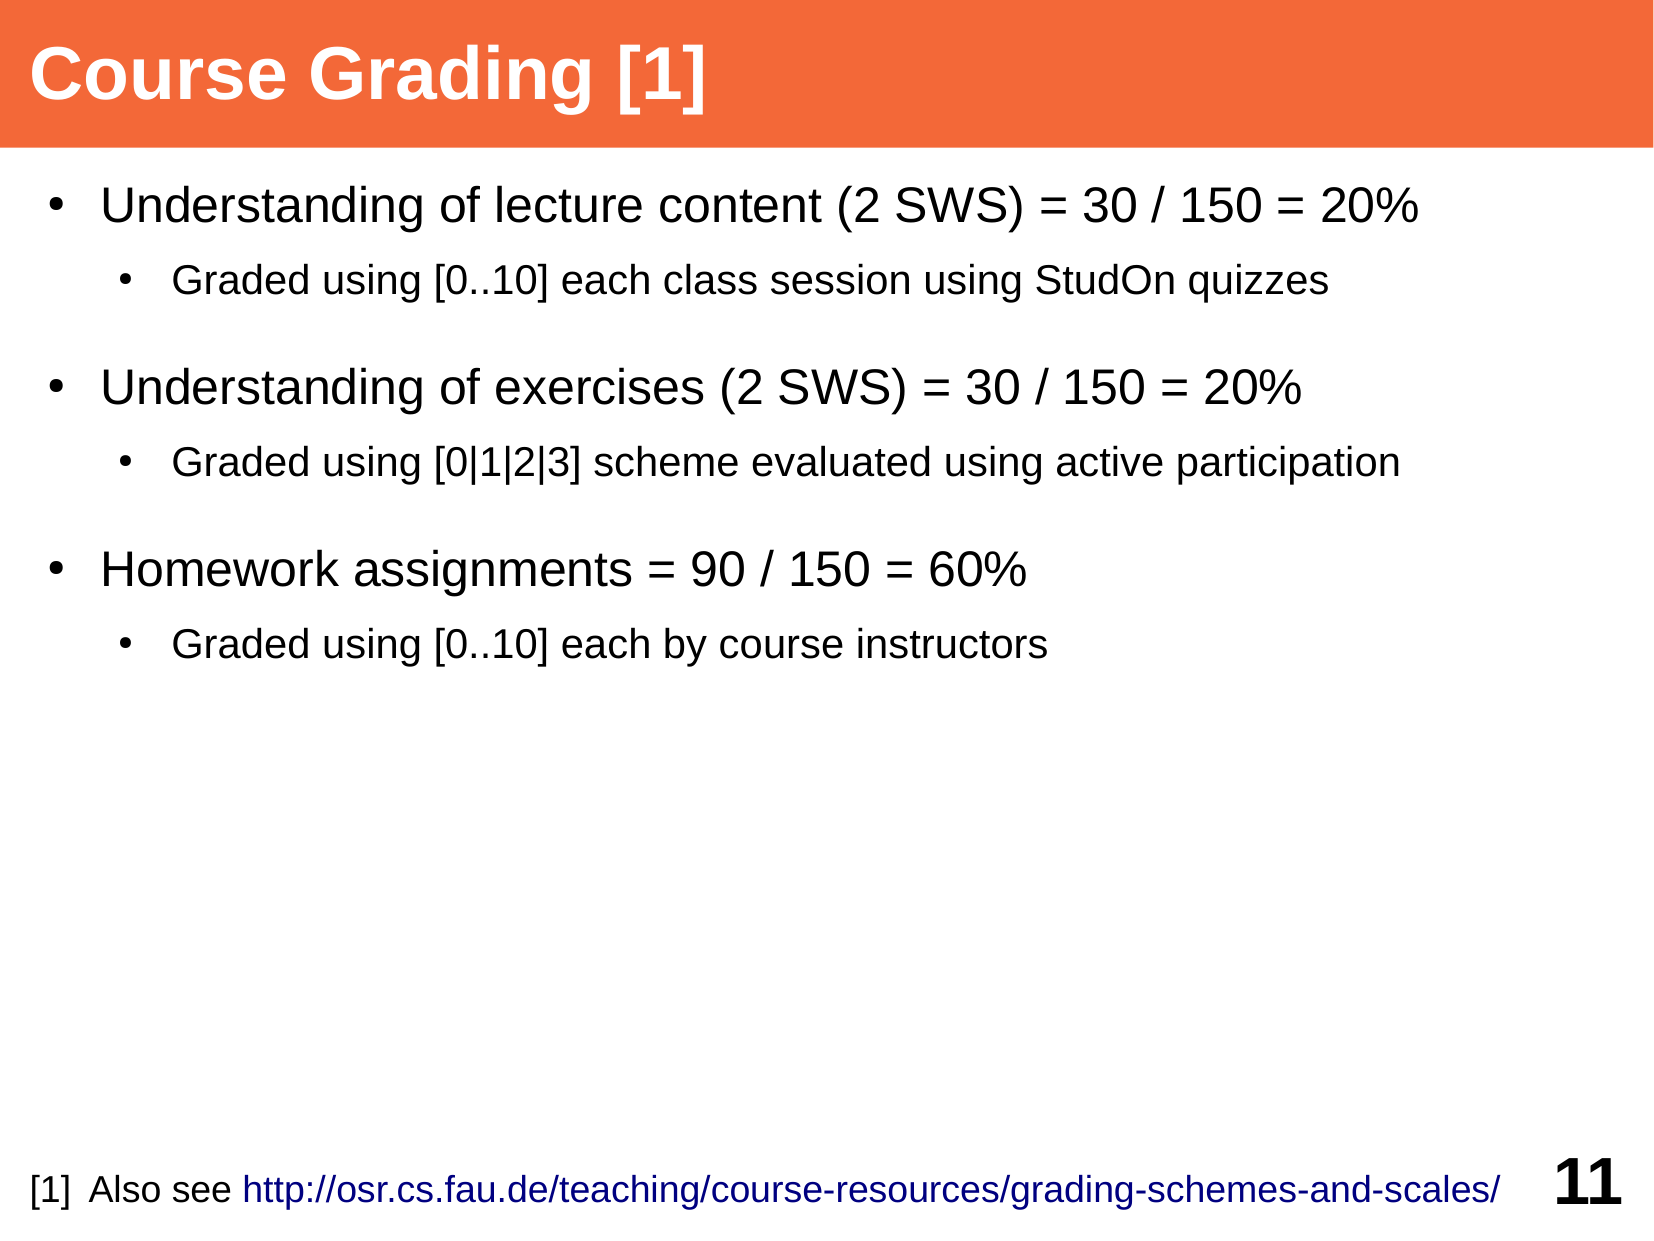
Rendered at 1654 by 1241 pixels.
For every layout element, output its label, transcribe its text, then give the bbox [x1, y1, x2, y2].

title Course Grading [1] [0, 0, 1654, 148]
text_box [1] Also see http://osr.cs.fau.de/teaching/course-resources/grading-schemes-and-scales/ [0, 1003, 1536, 1241]
list Understanding of lecture content (2 SWS) = 30 / 150 = 20% Graded using [0..10] each class session using StudOn quizzes Understanding of exercises (2 SWS) = 30 / 150 = 20% Graded using [0|1|2|3] scheme evaluated using active participation Homework assignments = 90 / 150 = 60% Graded using [0..10] each by course instructors [29, 177, 1625, 1063]
